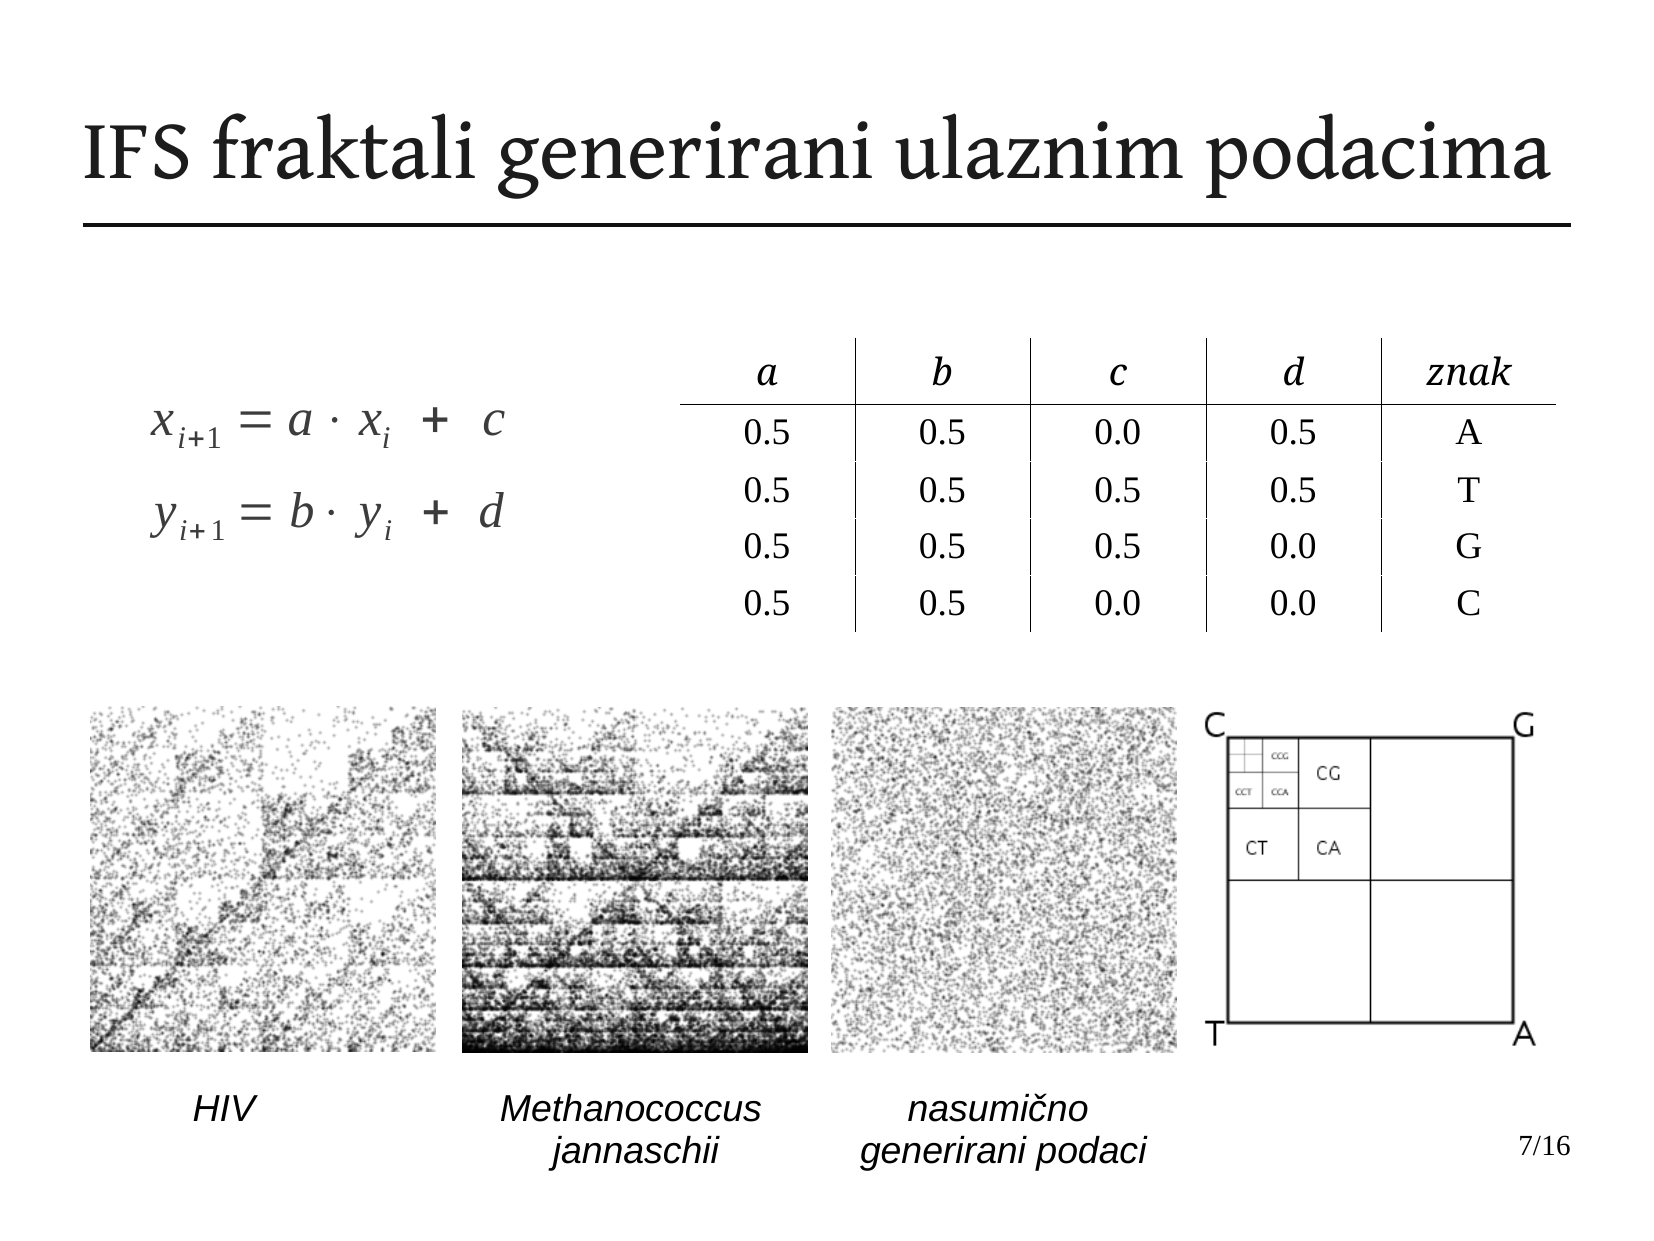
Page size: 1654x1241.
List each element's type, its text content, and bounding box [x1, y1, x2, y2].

table_cell 0.5 [680, 405, 855, 461]
table_cell 0.0 [1207, 519, 1381, 575]
table_cell 0.0 [1207, 576, 1381, 632]
table_cell T [1382, 462, 1556, 518]
table_cell 0.5 [856, 576, 1030, 632]
table_header a [679, 338, 855, 404]
table_cell 0.5 [1207, 462, 1381, 518]
picture [831, 707, 1177, 1053]
table_cell 0.0 [1031, 576, 1206, 632]
chart [135, 389, 520, 456]
title IFS fraktali generirani ulaznim podacima [82, 49, 1571, 257]
table_cell 0.5 [856, 462, 1030, 518]
table_header b [856, 338, 1030, 404]
table_cell 0.5 [680, 462, 855, 518]
table_header d [1207, 338, 1381, 404]
table_cell 0.5 [856, 405, 1030, 461]
picture [1197, 704, 1543, 1051]
text_box Methanococcus jannaschii [484, 1080, 777, 1179]
table_cell 0.5 [1031, 519, 1206, 575]
table_cell 0.5 [1031, 462, 1206, 518]
picture [462, 707, 808, 1053]
table_cell A [1382, 405, 1556, 461]
table_cell 0.5 [856, 519, 1030, 575]
table_cell 0.5 [680, 519, 855, 575]
table_header c [1031, 338, 1206, 404]
table_cell 0.5 [1207, 405, 1381, 461]
table_cell C [1382, 576, 1556, 632]
table_cell 0.0 [1031, 405, 1206, 461]
picture [90, 706, 436, 1052]
table_cell 0.5 [680, 576, 855, 632]
table_header znak [1382, 338, 1557, 404]
text_box nasumično generirani podaci [845, 1080, 1162, 1179]
text_box HIV [177, 1080, 271, 1137]
table_cell G [1382, 519, 1556, 575]
chart [135, 483, 520, 547]
